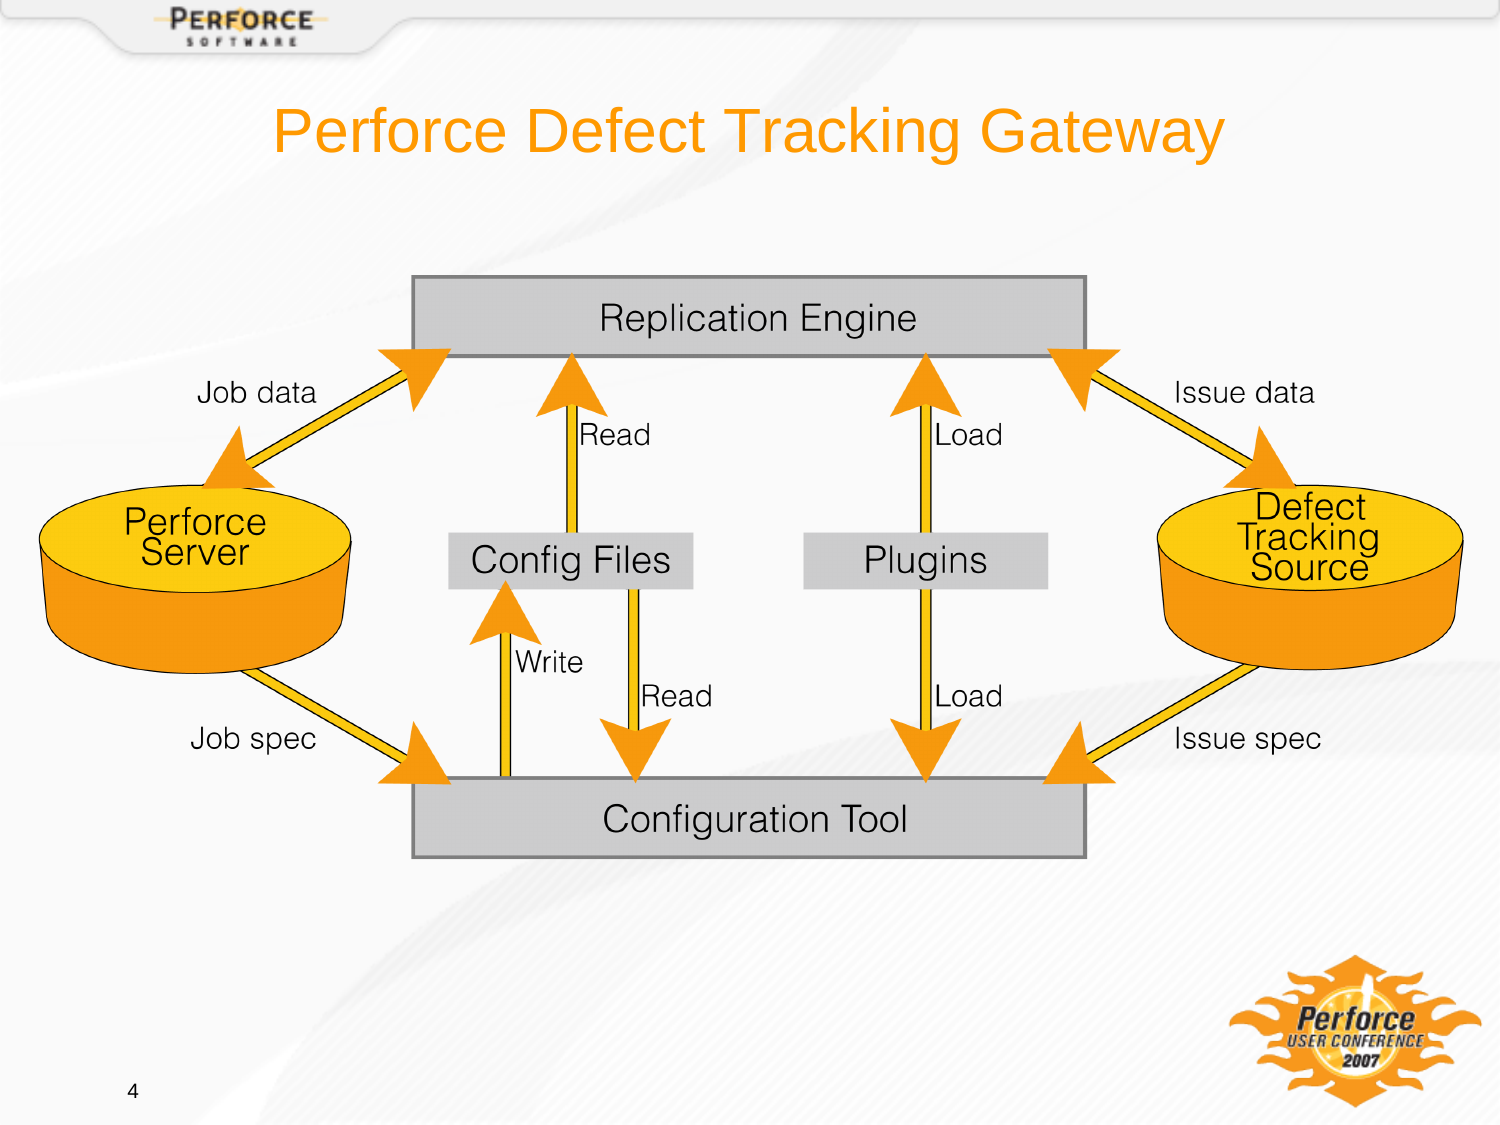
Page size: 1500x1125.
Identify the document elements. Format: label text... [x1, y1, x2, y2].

picture [0, 0, 1500, 1125]
title Perforce Defect Tracking Gateway [112, 62, 1388, 201]
